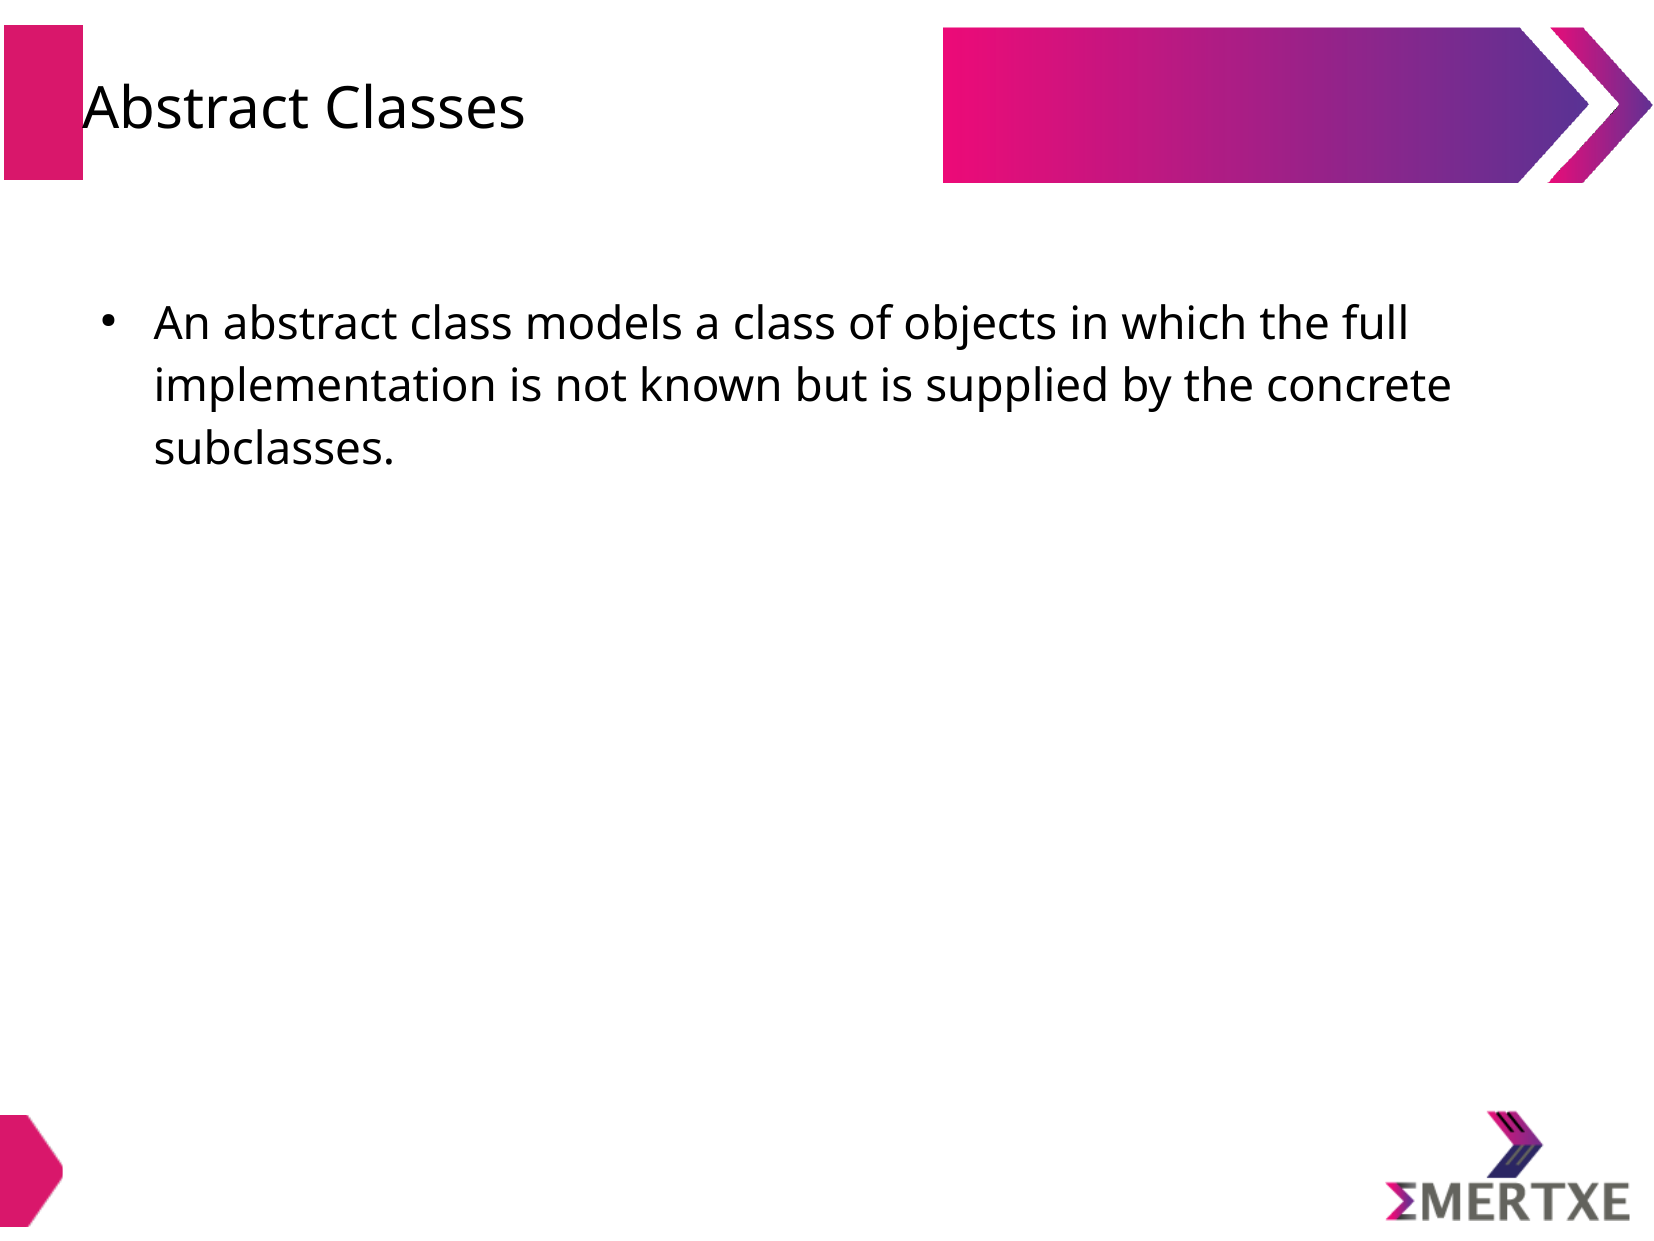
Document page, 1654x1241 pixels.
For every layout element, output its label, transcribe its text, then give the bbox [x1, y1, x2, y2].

title Abstract Classes [82, 2, 1571, 210]
picture [1571, 27, 1653, 183]
list An abstract class models a class of objects in which the full implementation is not known but is supplied by the concrete subclasses. [82, 290, 1571, 1010]
picture [1385, 1107, 1631, 1221]
